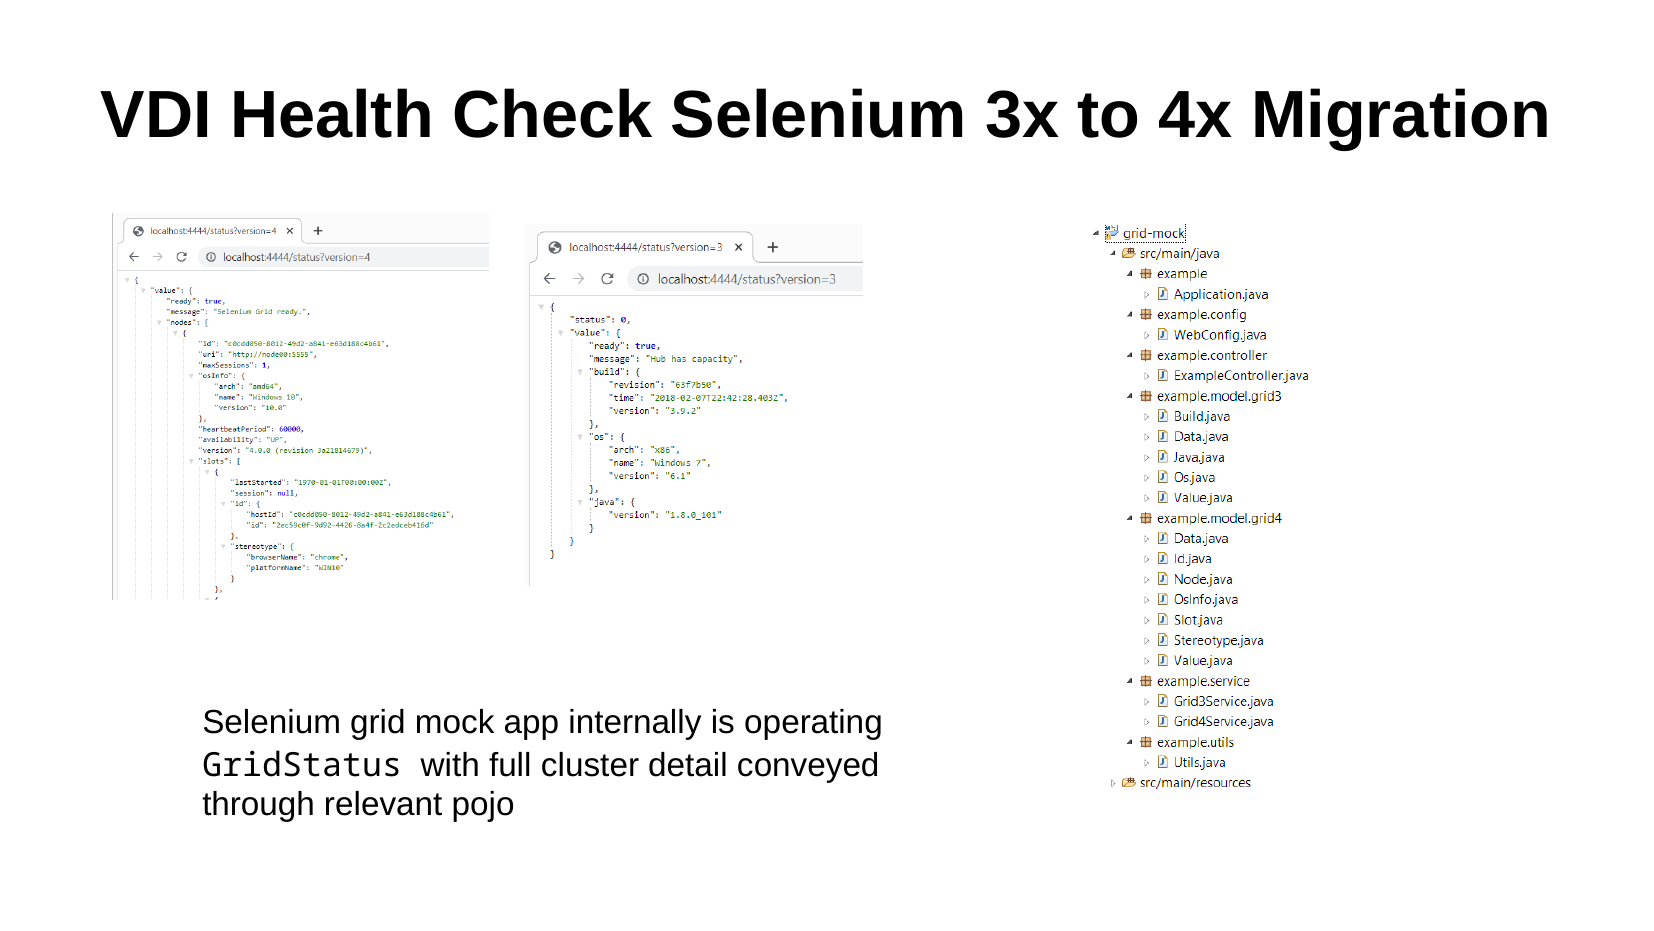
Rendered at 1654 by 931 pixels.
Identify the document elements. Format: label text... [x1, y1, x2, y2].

title VDI Health Check Selenium 3x to 4x Migration [82, 37, 1571, 193]
picture [1083, 224, 1538, 794]
text_box Selenium grid mock app internally is operating GridStatus with full cluster detail conveyed through relevant pojo [187, 696, 976, 826]
picture [525, 224, 863, 586]
picture [112, 213, 489, 601]
